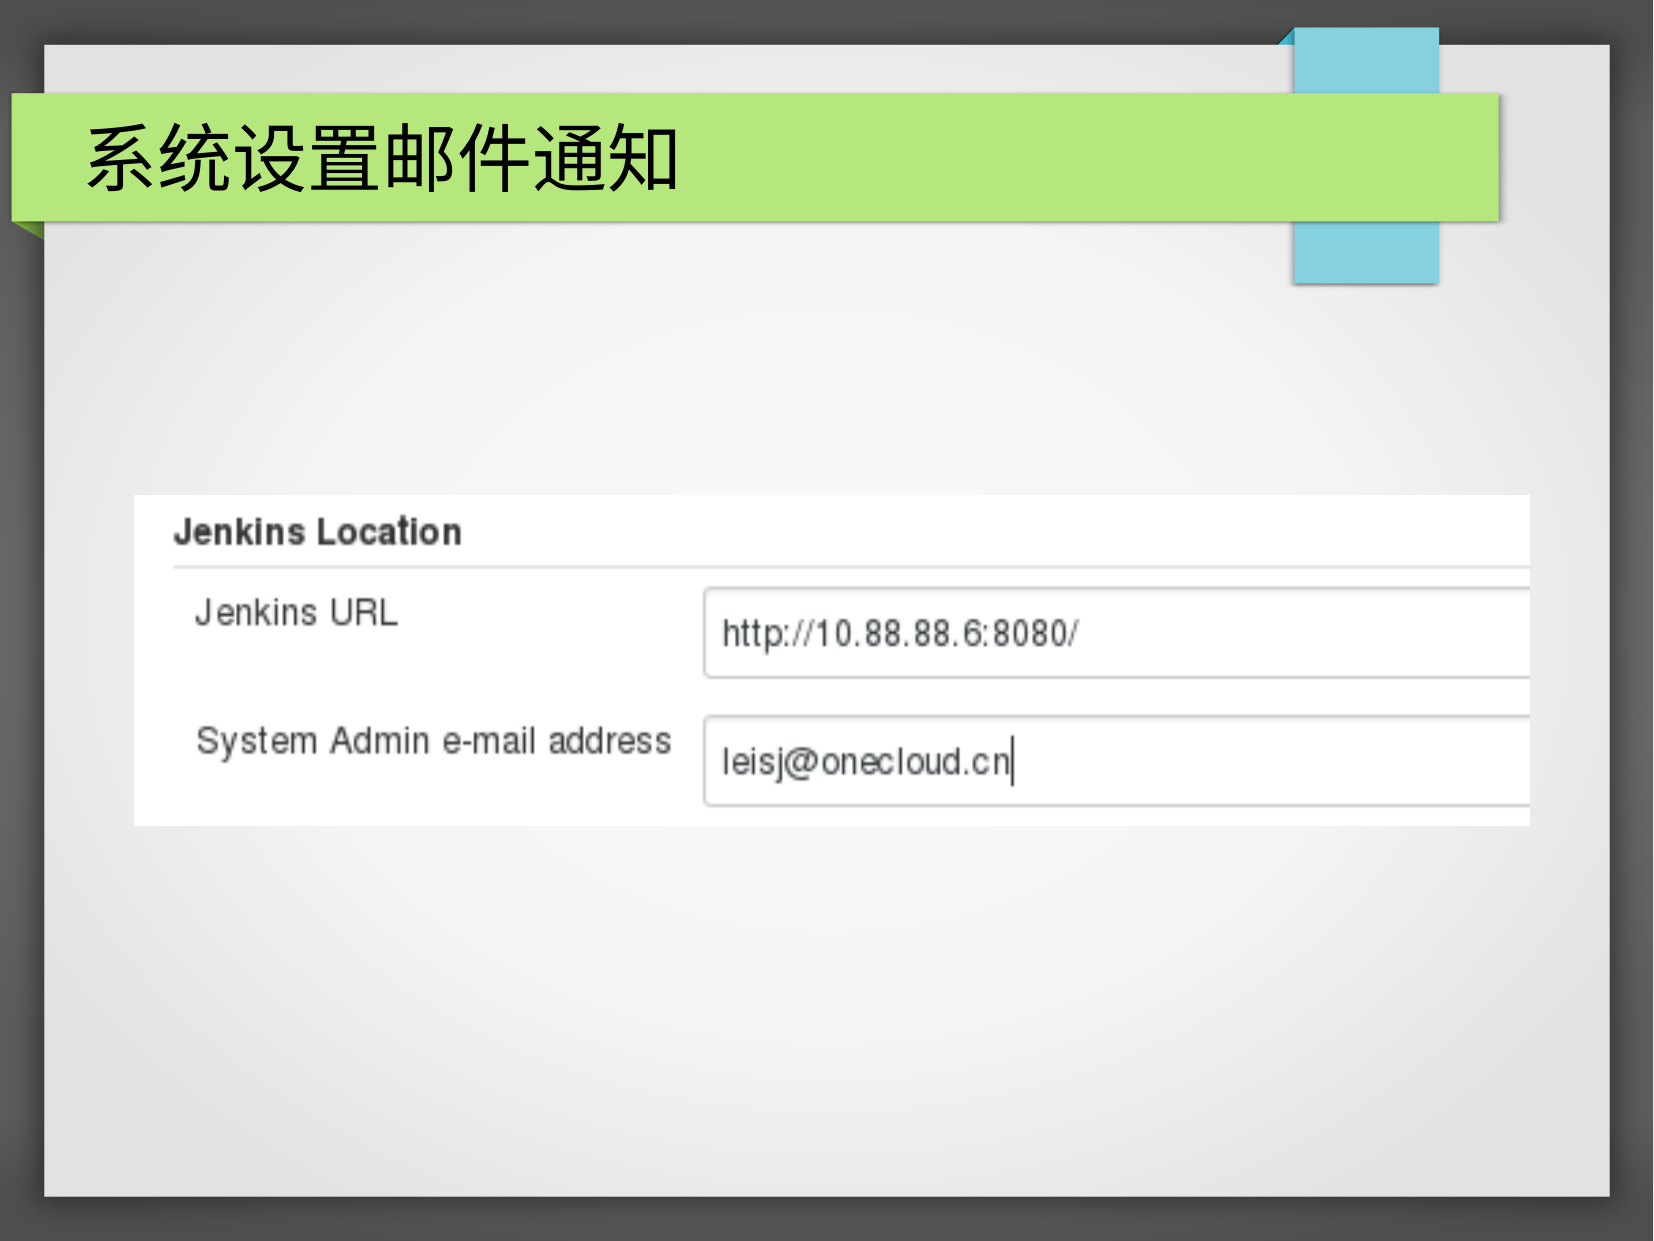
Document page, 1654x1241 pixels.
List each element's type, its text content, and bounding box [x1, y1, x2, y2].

picture [0, 0, 1654, 1241]
title 系统设置邮件通知 [82, 94, 1264, 213]
